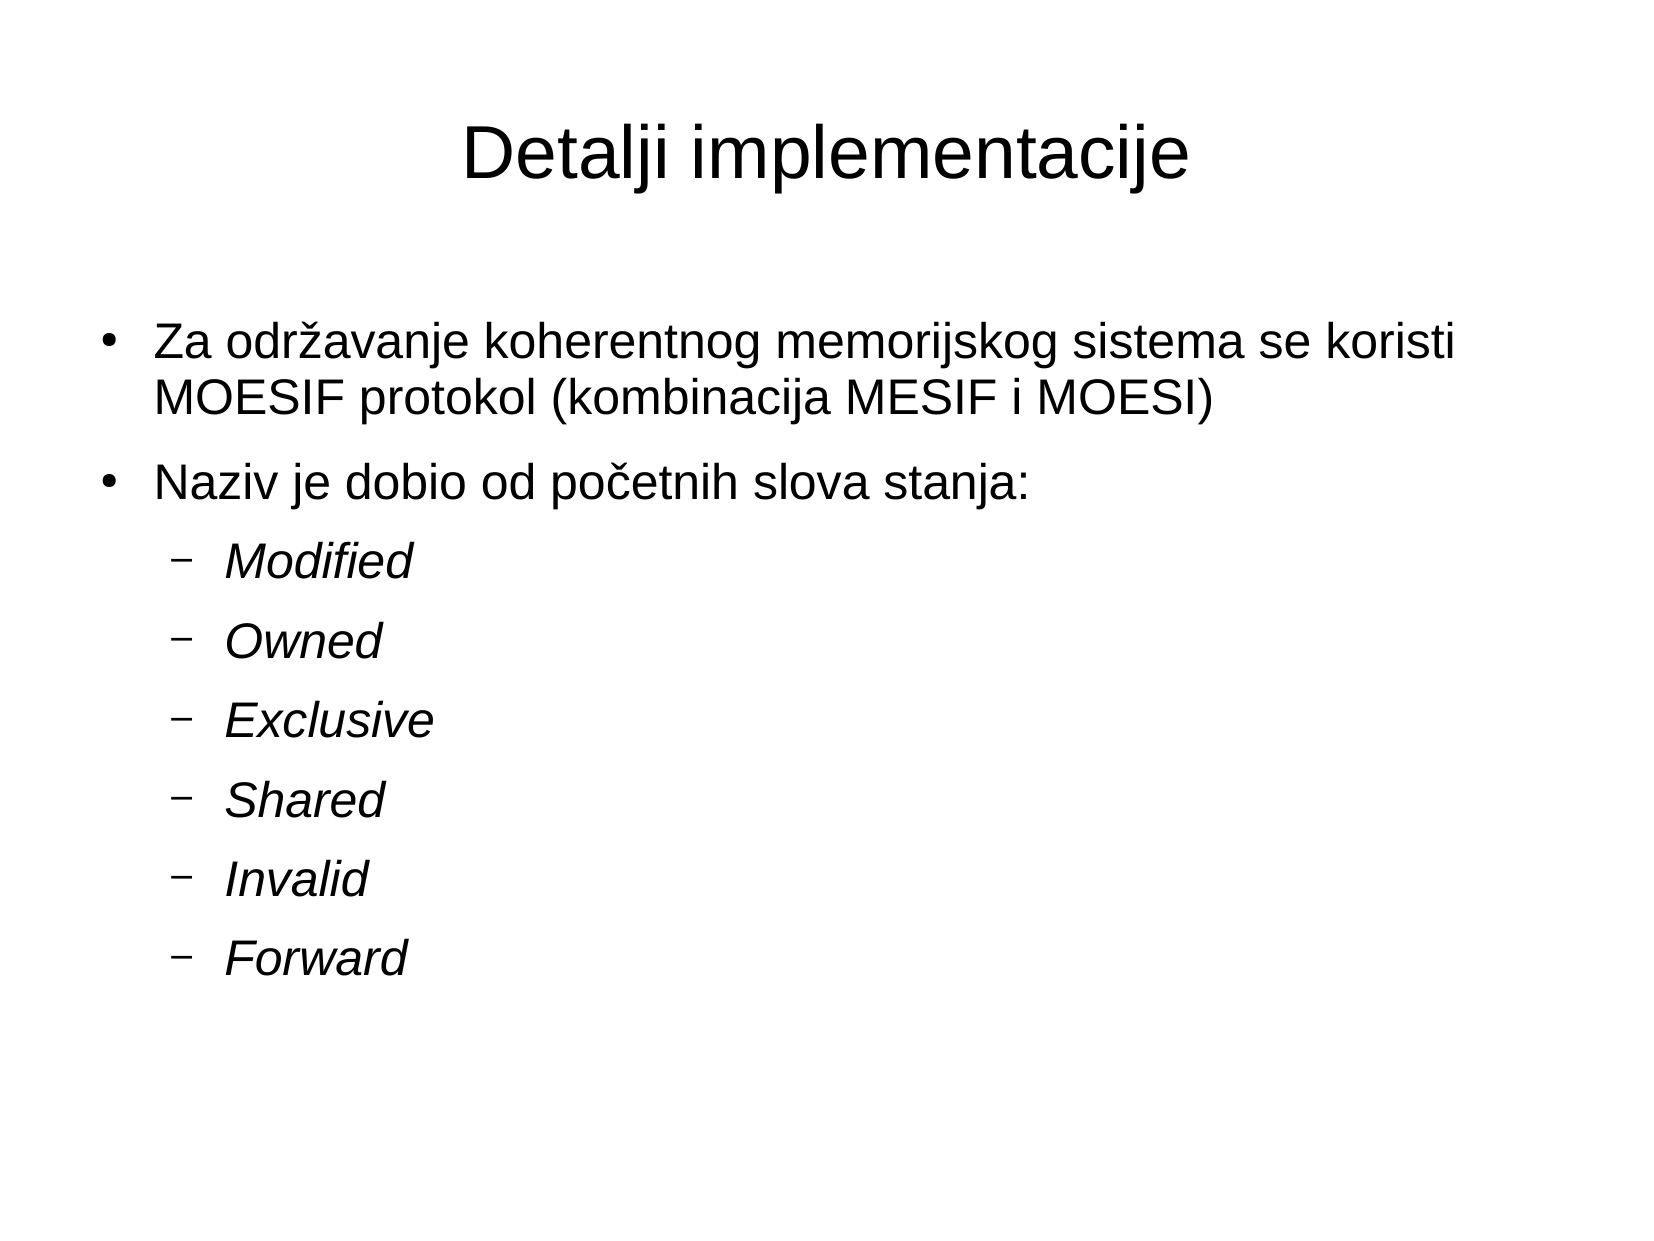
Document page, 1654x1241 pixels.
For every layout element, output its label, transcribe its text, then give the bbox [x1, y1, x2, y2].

title Detalji implementacije [82, 49, 1571, 257]
list Za održavanje koherentnog memorijskog sistema se koristi MOESIF protokol (kombinacija MESIF i MOESI) Naziv je dobio od početnih slova stanja: Modified Owned Exclusive Shared Invalid Forward [82, 290, 1571, 1010]
